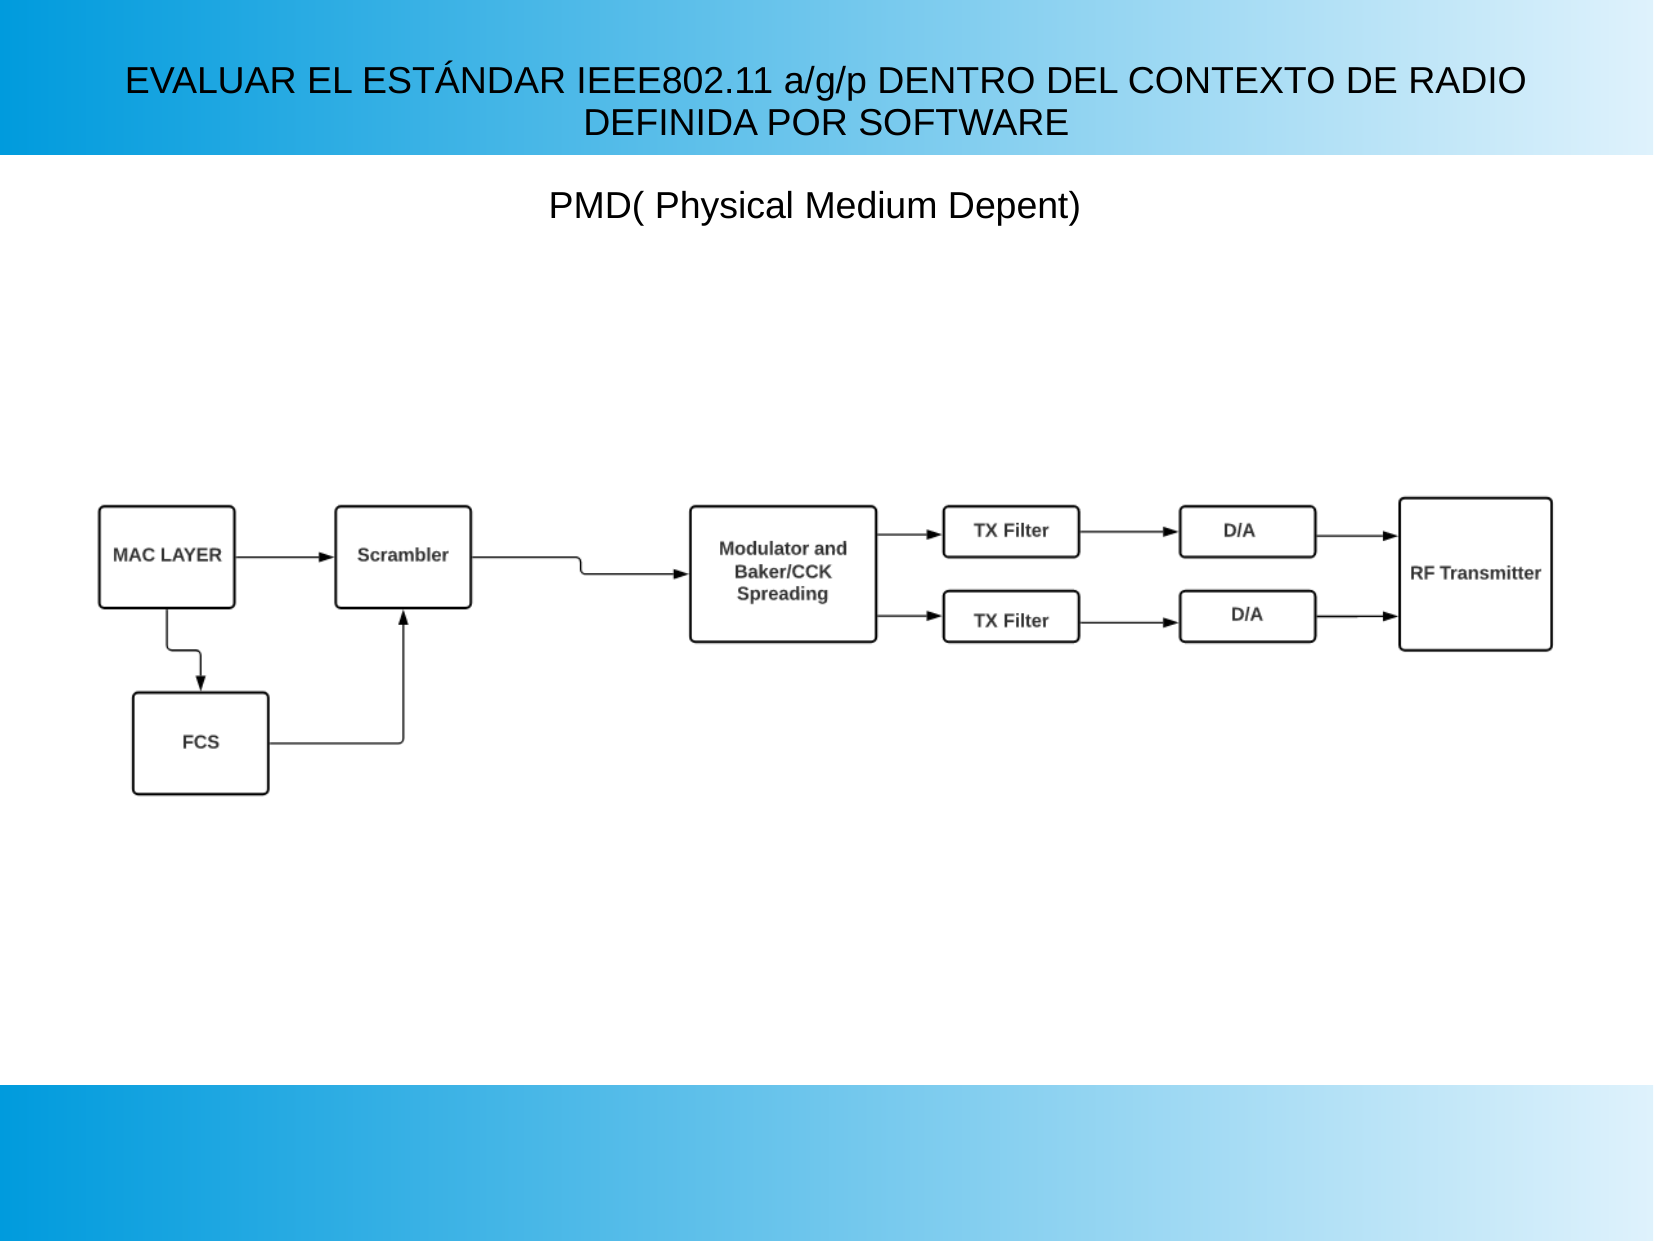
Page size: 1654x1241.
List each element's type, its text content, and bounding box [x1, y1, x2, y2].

picture [82, 483, 1571, 816]
title EVALUAR EL ESTÁNDAR IEEE802.11 a/g/p DENTRO DEL CONTEXTO DE RADIO DEFINIDA POR SOFTWARE [82, 49, 1571, 154]
text_box PMD( Physical Medium Depent) [507, 177, 1123, 276]
